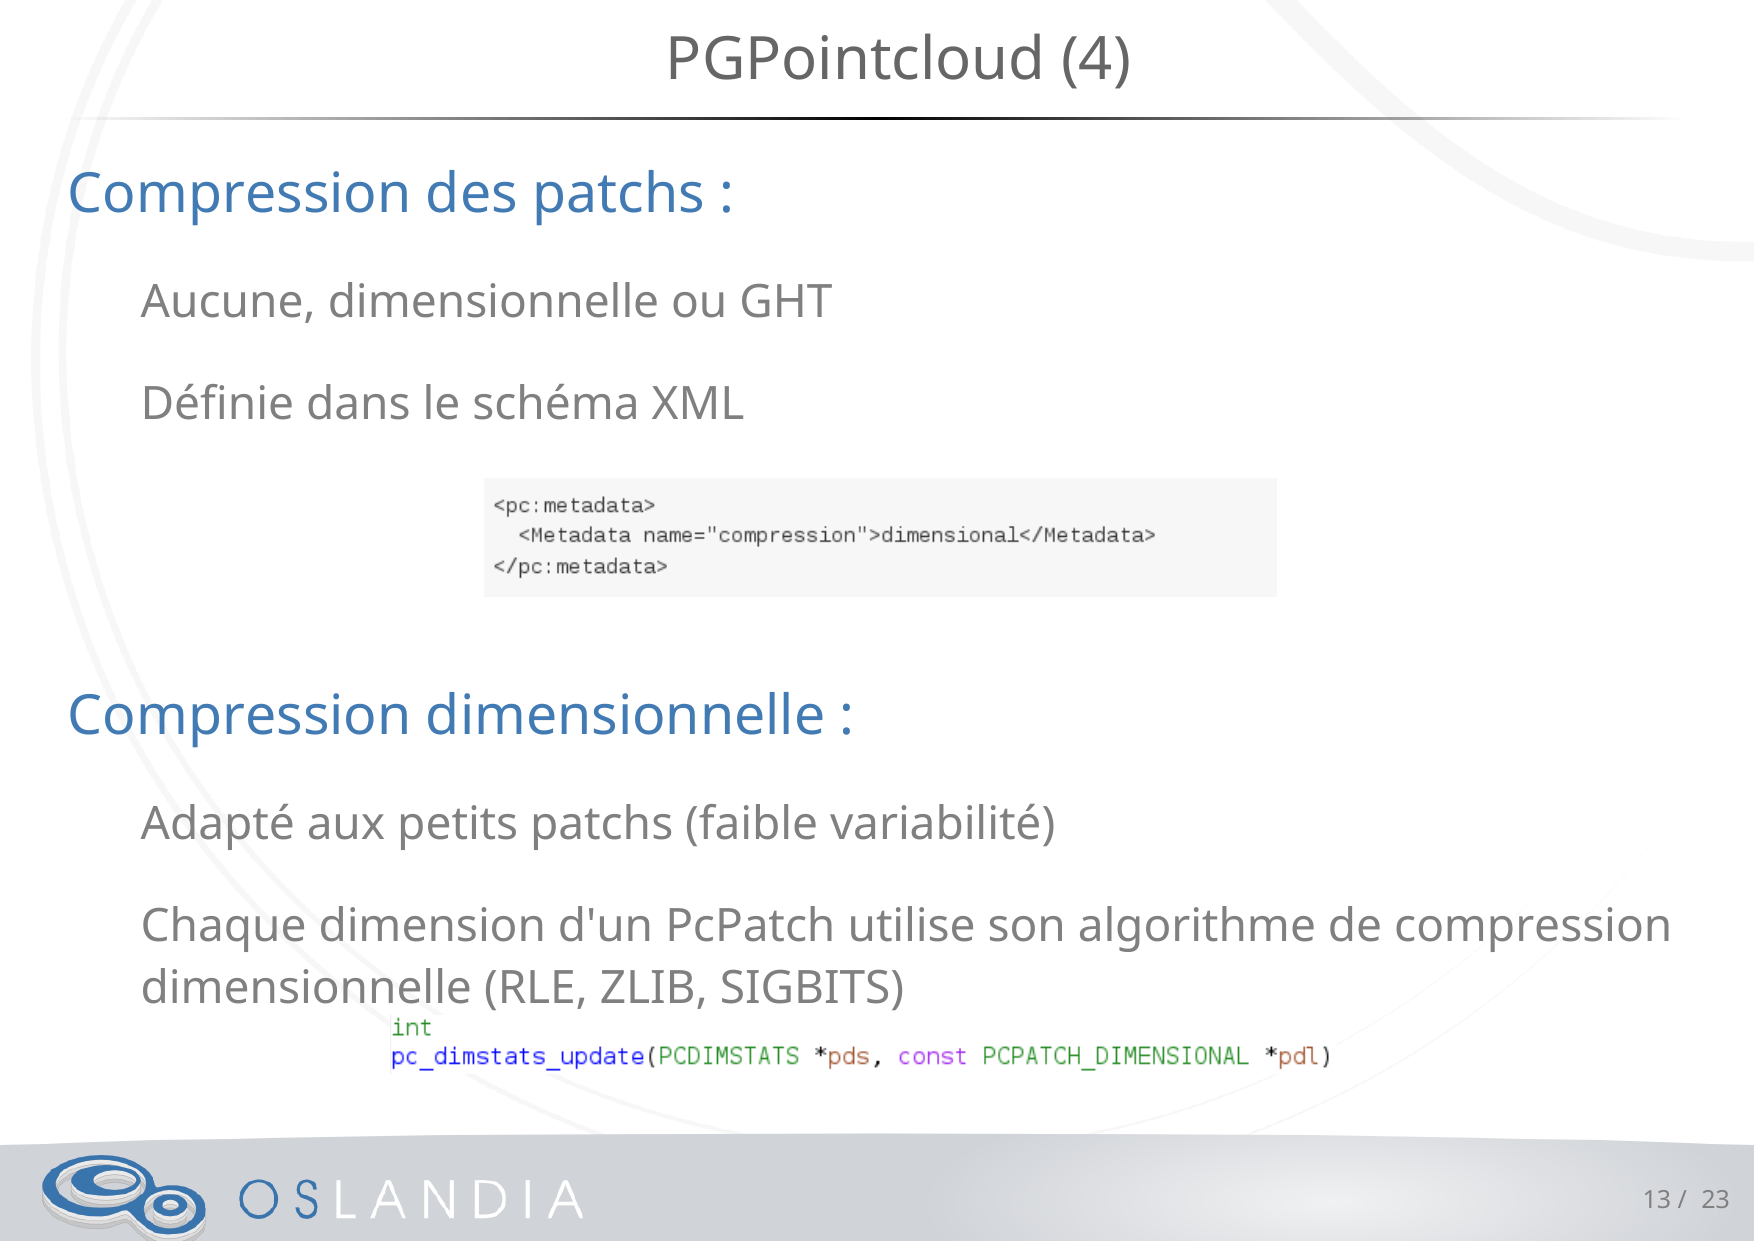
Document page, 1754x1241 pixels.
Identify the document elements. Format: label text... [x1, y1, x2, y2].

list Compression des patchs : Aucune, dimensionnelle ou GHT Définie dans le schéma XML Compression dimensionnelle : Adapté aux petits patchs (faible variabilité) Chaque dimension d'un PcPatch utilise son algorithme de compression dimensionnelle (RLE, ZLIB, SIGBITS) [37, 153, 1710, 962]
picture [0, 0, 1754, 1241]
title PGPointcloud (4) [31, 14, 1754, 98]
